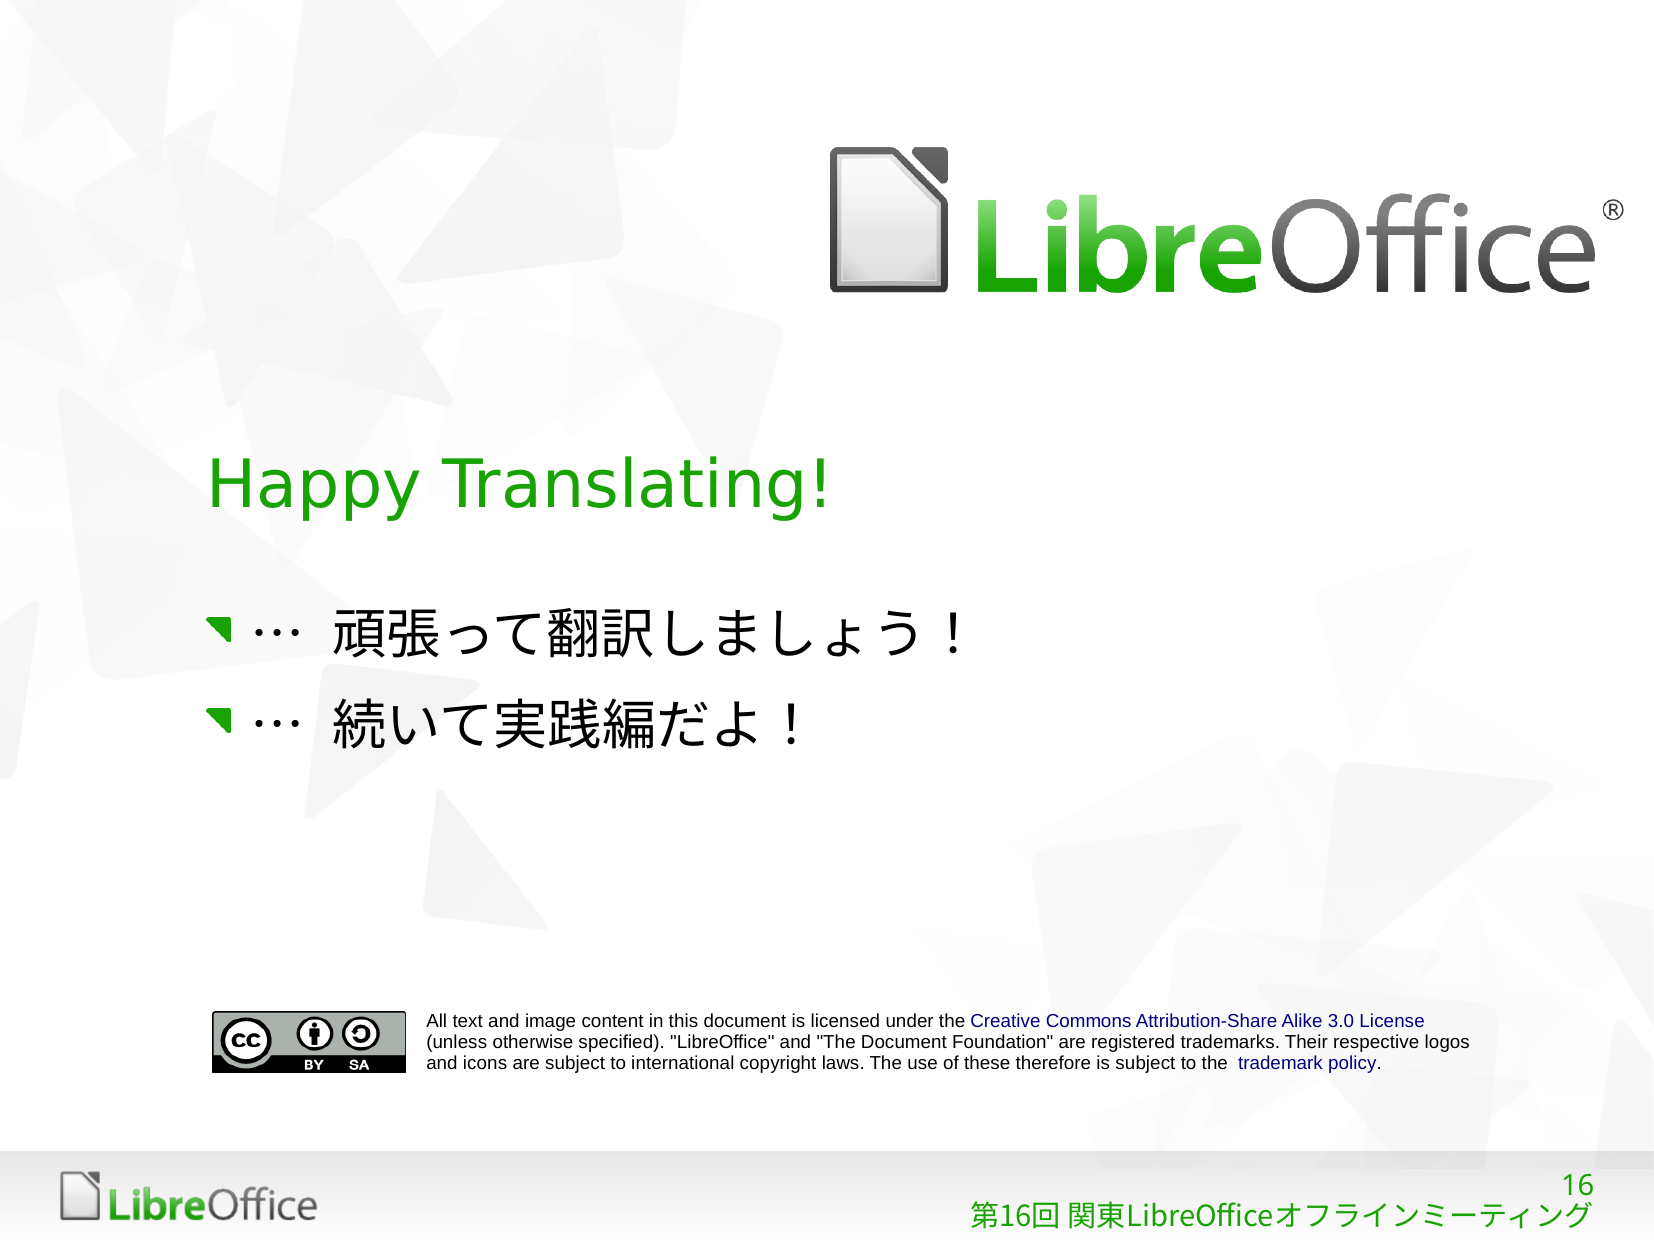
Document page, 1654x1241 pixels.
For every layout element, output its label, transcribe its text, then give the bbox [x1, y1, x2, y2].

list … 頑張って翻訳しましょう！ … 続いて実践編だよ！ [206, 590, 1477, 945]
picture [41, 1152, 337, 1240]
title Happy Translating! [206, 395, 1477, 573]
picture [915, 548, 1654, 1169]
picture [212, 1011, 406, 1073]
picture [0, 0, 1654, 930]
